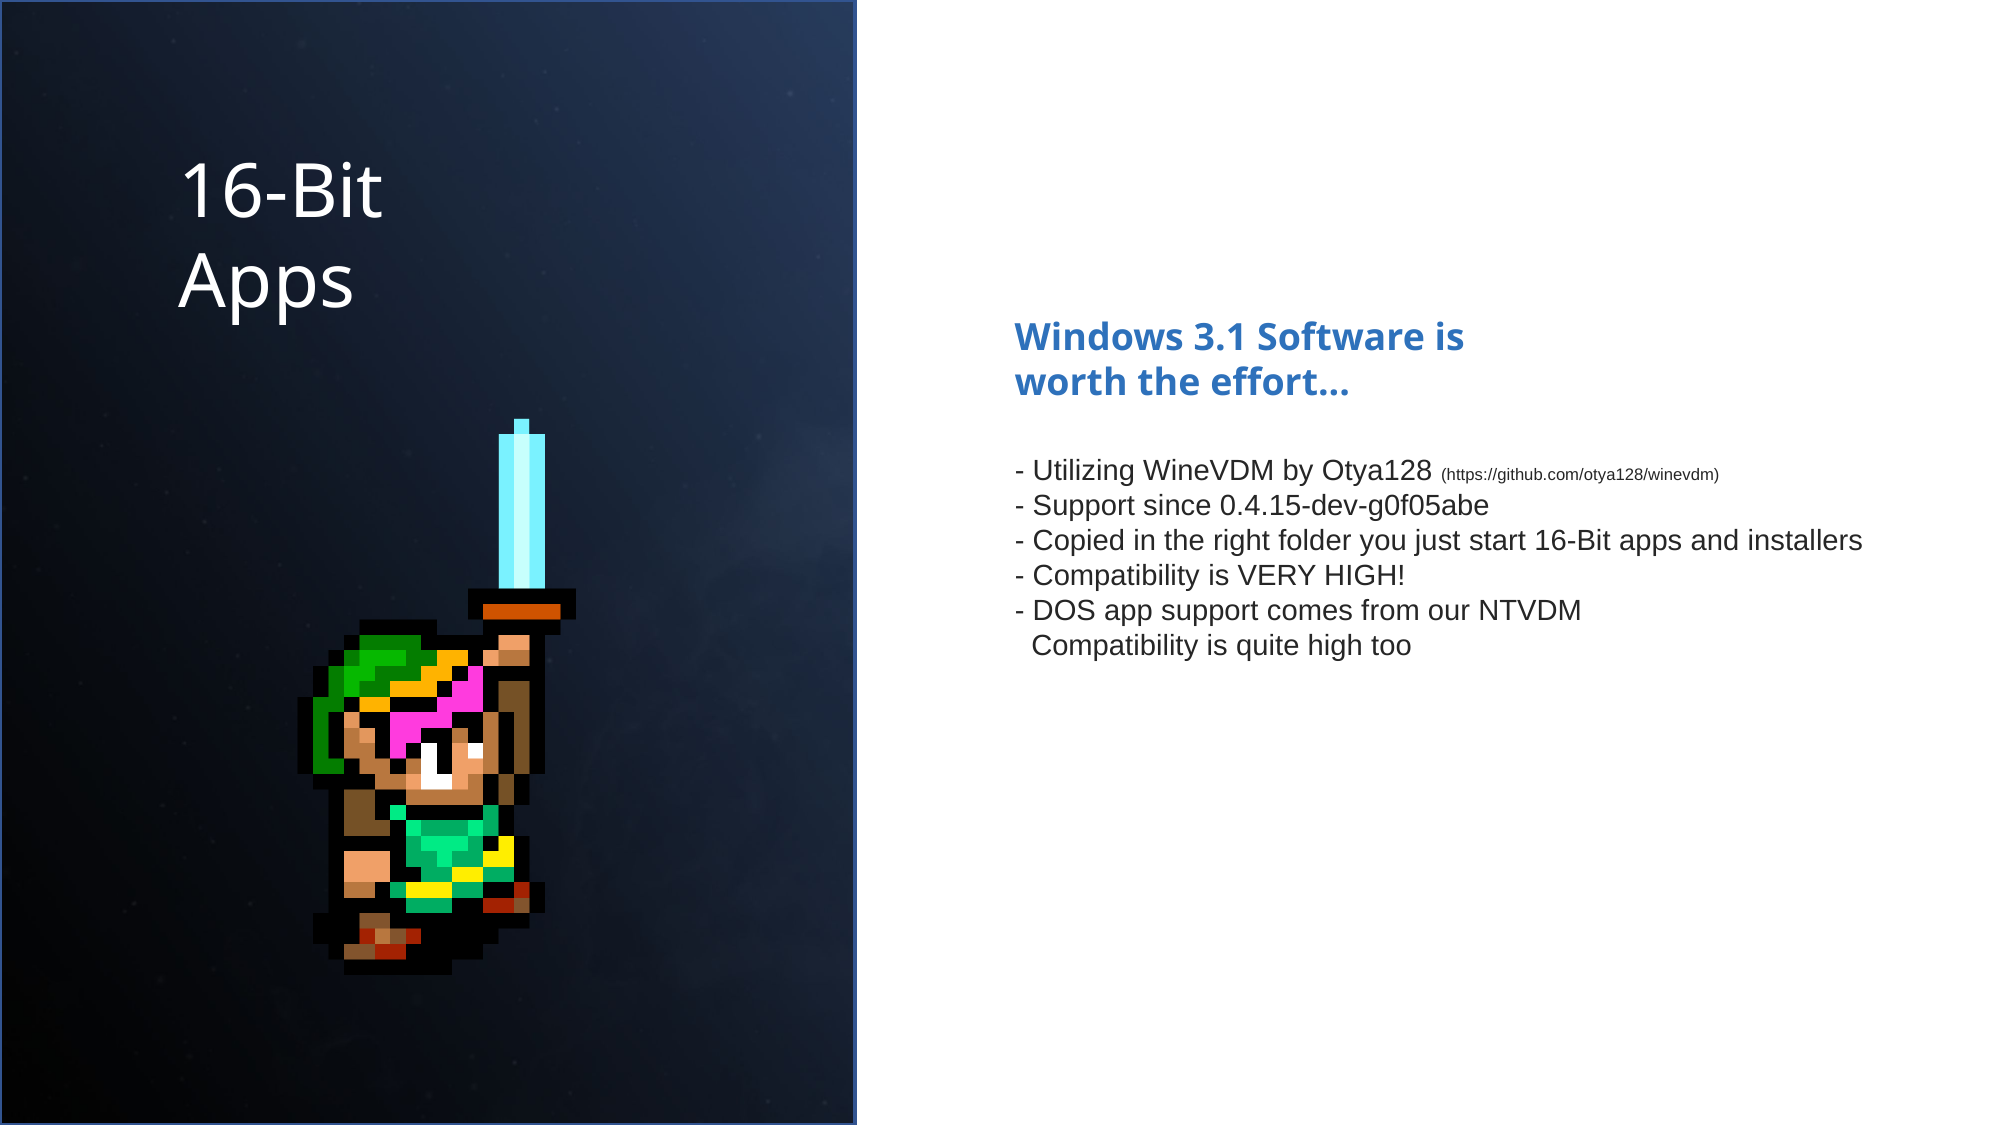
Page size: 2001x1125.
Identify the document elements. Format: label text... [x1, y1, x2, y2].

text_box 16-Bit Apps [164, 134, 585, 330]
text_box [0, 0, 856, 1125]
text_box - Utilizing WineVDM by Otya128 (https://github.com/otya128/winevdm) - Support since 0.4.15-dev-g0f05abe - Copied in the right folder you just start 16-Bit apps and installers - Compatibility is VERY HIGH! - DOS app support comes from our NTVDM Compatibility is quite high too [999, 444, 1913, 669]
picture [274, 395, 591, 990]
text_box Windows 3.1 Software is worth the effort... [999, 305, 1506, 411]
